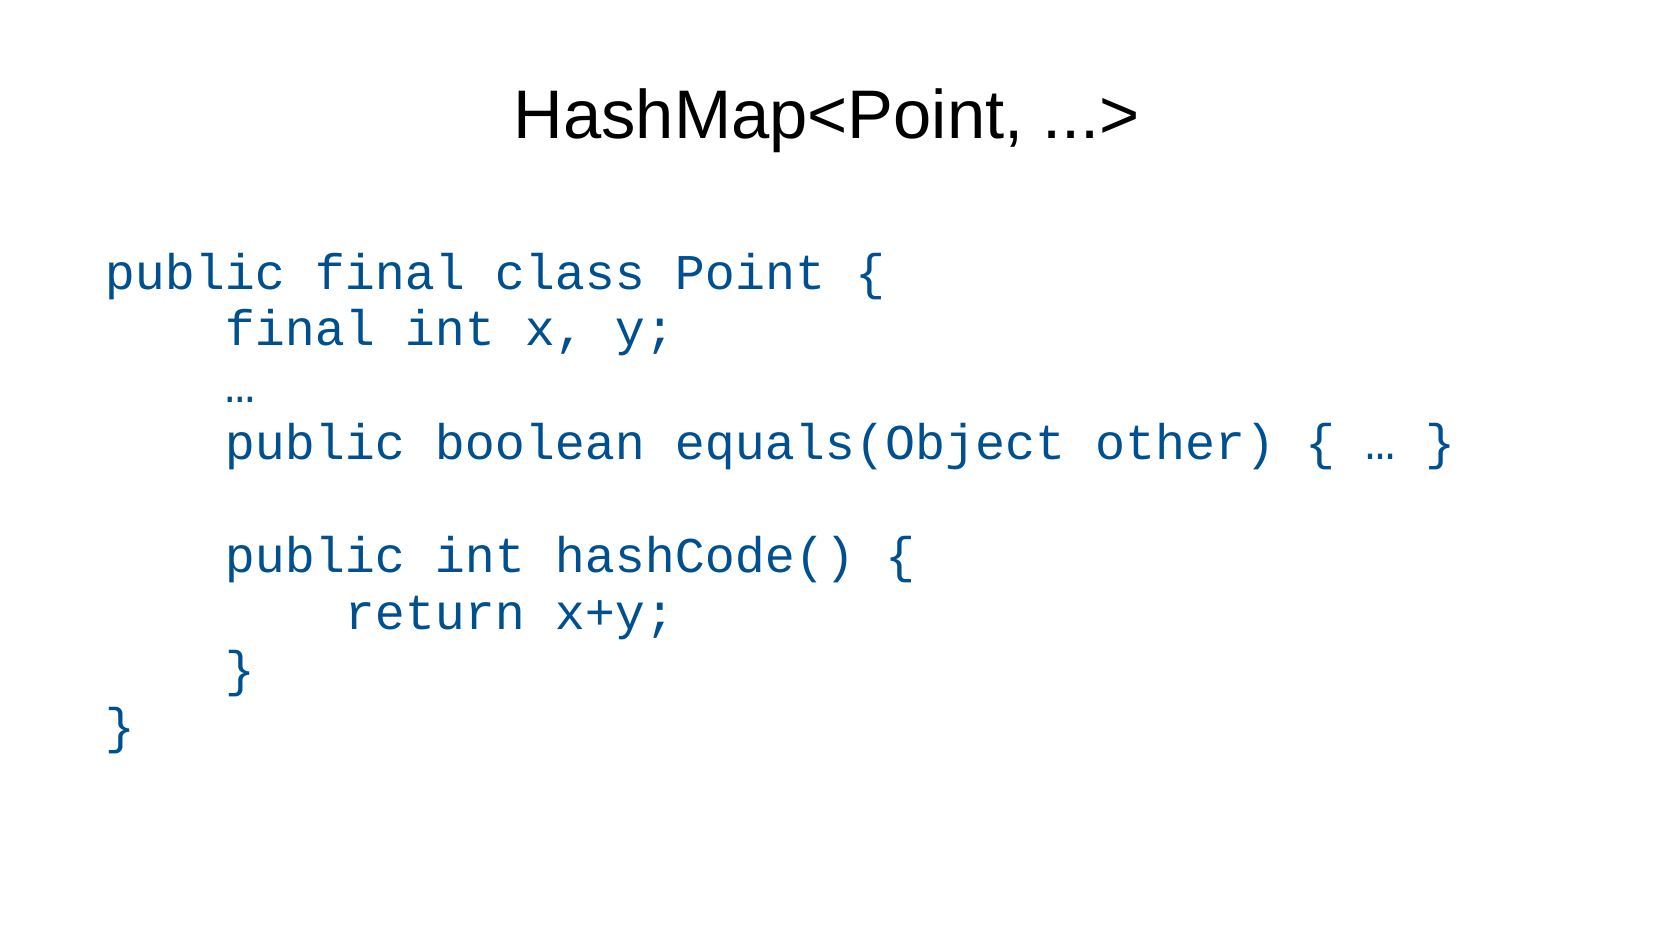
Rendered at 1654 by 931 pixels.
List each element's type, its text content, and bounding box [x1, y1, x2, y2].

title HashMap<Point, ...> [82, 37, 1571, 193]
text_box public final class Point { final int x, y; … public boolean equals(Object other) { … } public int hashCode() { return x+y; } } [90, 240, 1470, 706]
